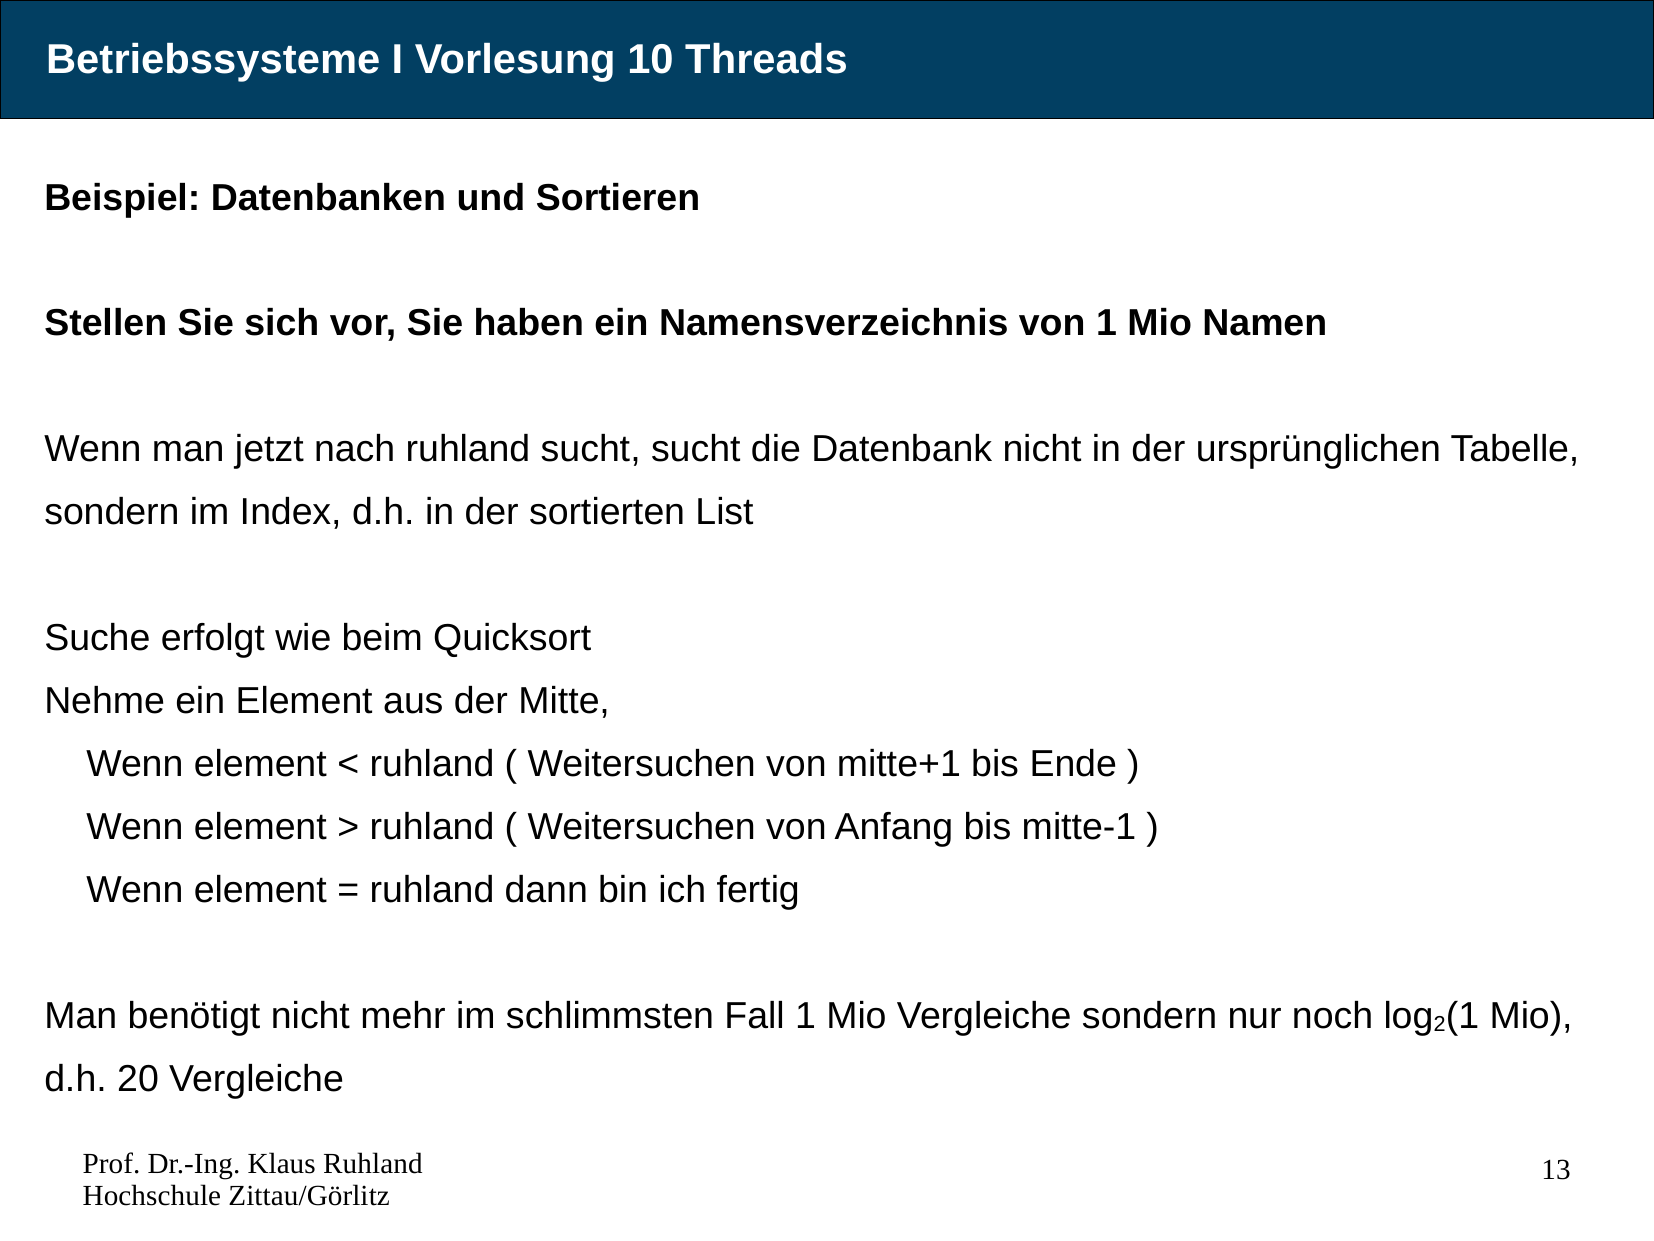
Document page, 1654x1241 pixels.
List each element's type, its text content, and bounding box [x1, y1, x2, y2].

text_box Beispiel: Datenbanken und Sortieren Stellen Sie sich vor, Sie haben ein Namensverzeichnis von 1 Mio Namen Wenn man jetzt nach ruhland sucht, sucht die Datenbank nicht in der ursprünglichen Tabelle, sondern im Index, d.h. in der sortierten List Suche erfolgt wie beim Quicksort Nehme ein Element aus der Mitte, Wenn element < ruhland ( Weitersuchen von mitte+1 bis Ende ) Wenn element > ruhland ( Weitersuchen von Anfang bis mitte-1 ) Wenn element = ruhland dann bin ich fertig Man benötigt nicht mehr im schlimmsten Fall 1 Mio Vergleiche sondern nur noch log2(1 Mio), d.h. 20 Vergleiche [29, 147, 1625, 1241]
